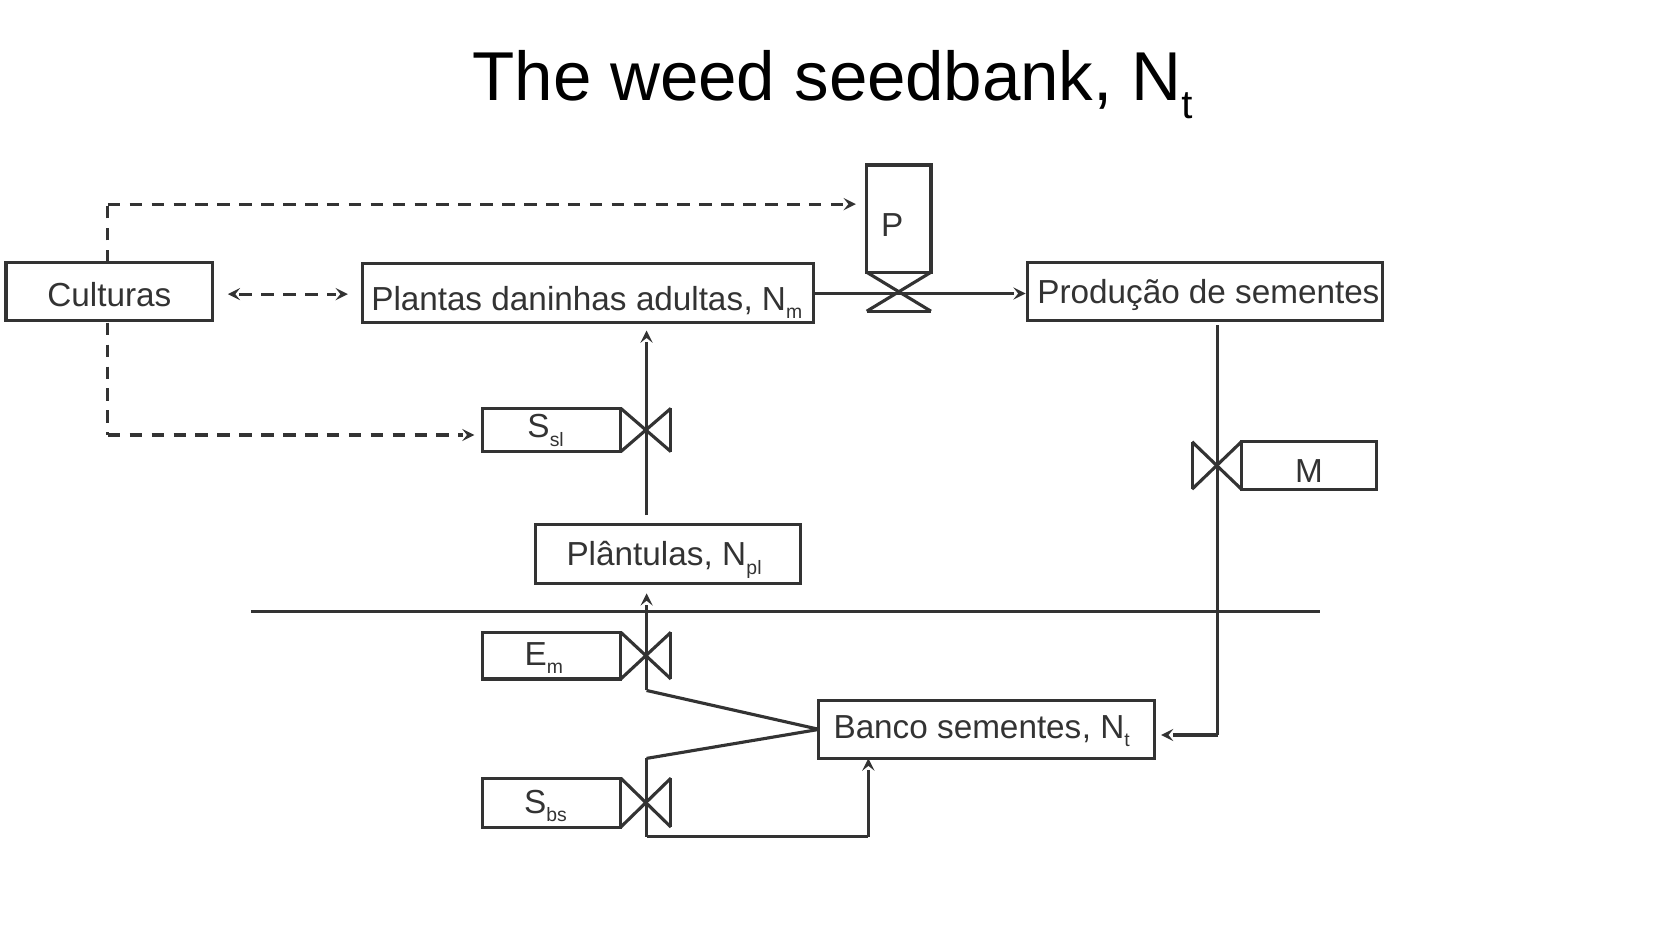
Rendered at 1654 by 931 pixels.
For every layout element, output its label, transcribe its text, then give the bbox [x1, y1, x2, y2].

text_box Em [509, 624, 578, 686]
text_box Plantas daninhas adultas, Nm [356, 269, 818, 331]
text_box M [1280, 441, 1338, 498]
text_box P [866, 195, 919, 251]
text_box Plântulas, Npl [551, 524, 777, 586]
text_box Ssl [512, 396, 579, 458]
text_box Produção de sementes [1022, 262, 1396, 318]
text_box Sbs [509, 772, 582, 834]
text_box Culturas [32, 265, 239, 321]
list The weed seedbank, Nt [67, 30, 1599, 135]
text_box Banco sementes, Nt [818, 697, 1145, 759]
